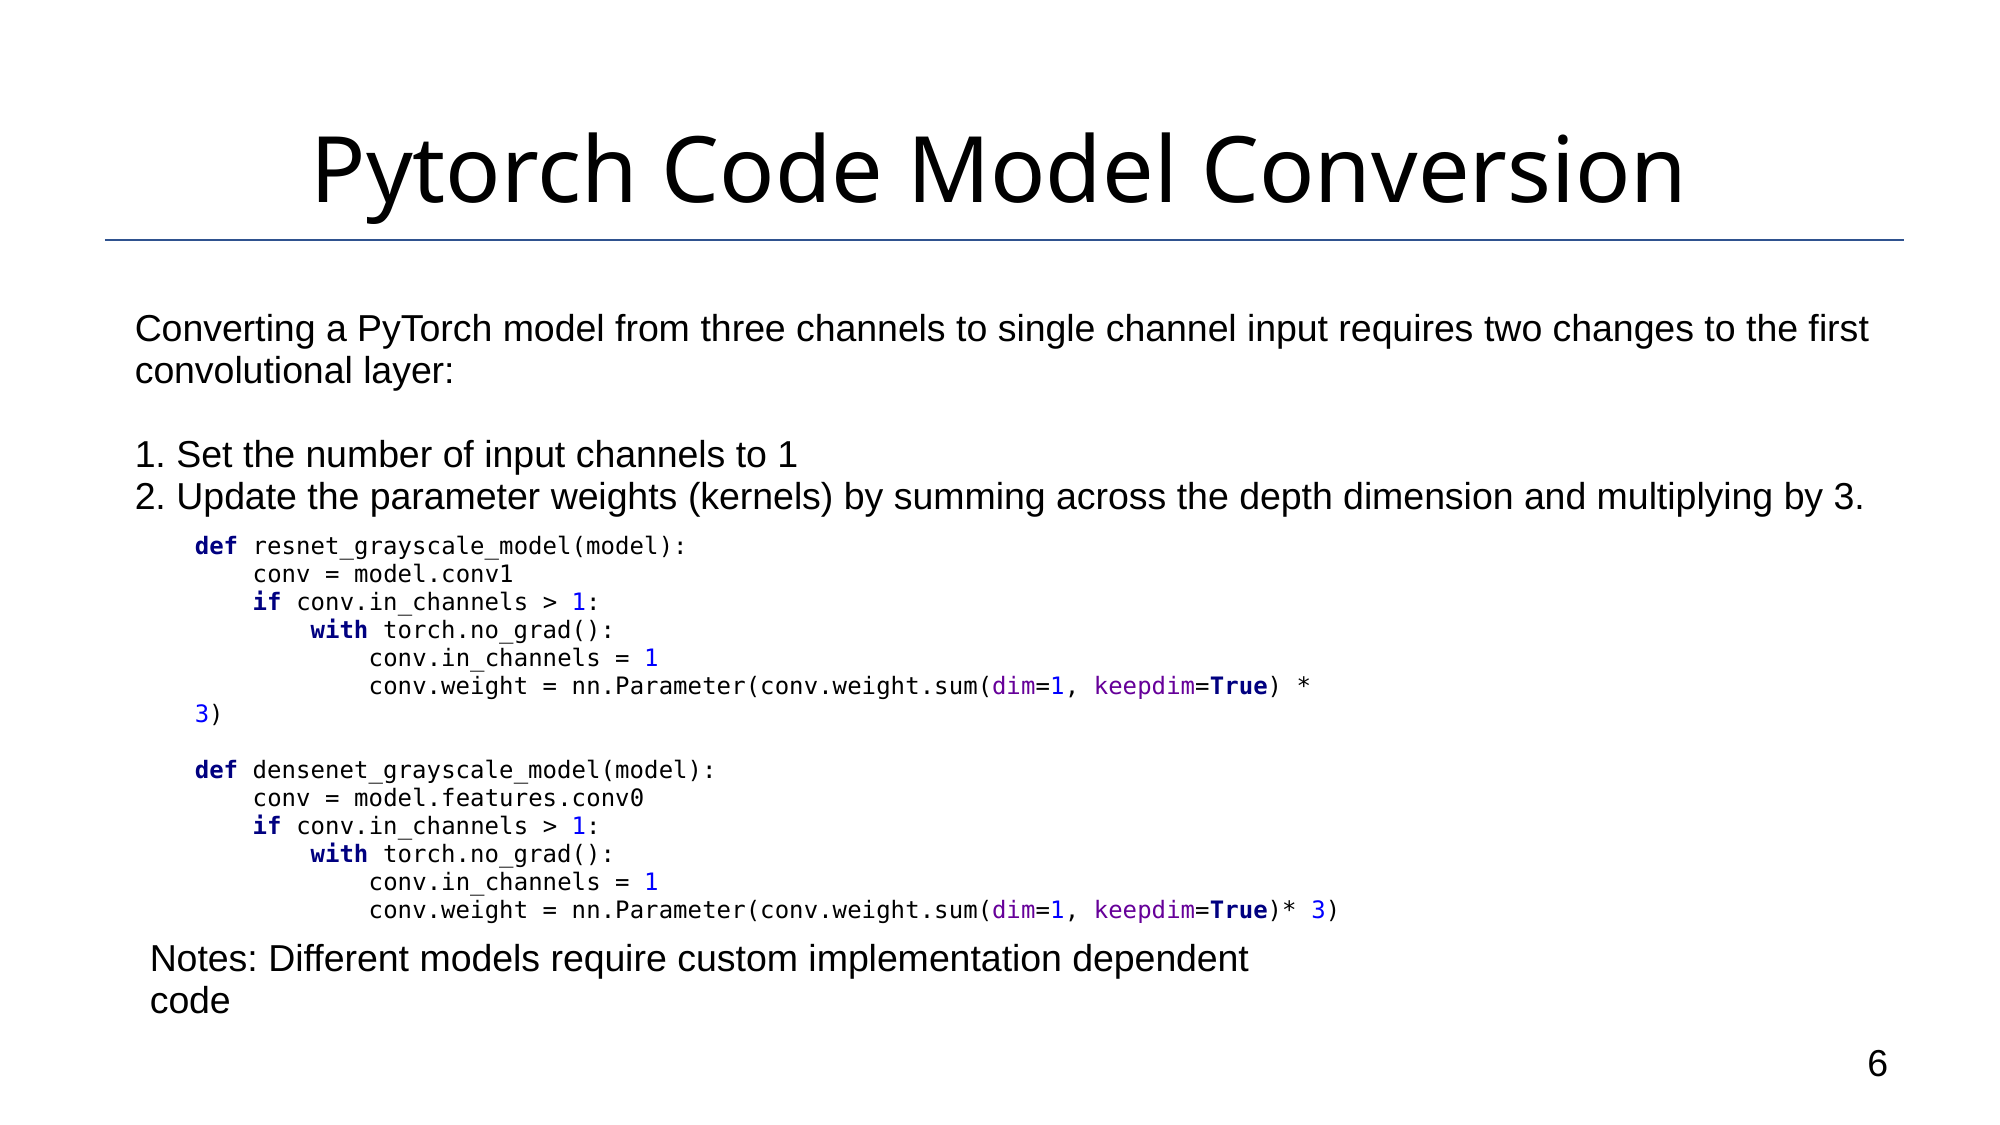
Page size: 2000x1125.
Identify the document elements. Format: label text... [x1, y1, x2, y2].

text_box def resnet_grayscale_model(model): conv = model.conv1 if conv.in_channels > 1: with torch.no_grad(): conv.in_channels = 1 conv.weight = nn.Parameter(conv.weight.sum(dim=1, keepdim=True) * 3) def densenet_grayscale_model(model): conv = model.features.conv0 if conv.in_channels > 1: with torch.no_grad(): conv.in_channels = 1 conv.weight = nn.Parameter(conv.weight.sum(dim=1, keepdim=True)* 3) [179, 524, 1370, 932]
text_box Converting a PyTorch model from three channels to single channel input requires two changes to the first convolutional layer: 1. Set the number of input channels to 1 2. Update the parameter weights (kernels) by summing across the depth dimension and multiplying by 3. [119, 299, 1920, 525]
text_box [124, 1035, 1896, 1106]
title Pytorch Code Model Conversion [137, 59, 1862, 278]
text_box Notes: Different models require custom implementation dependent code [134, 930, 1356, 1029]
